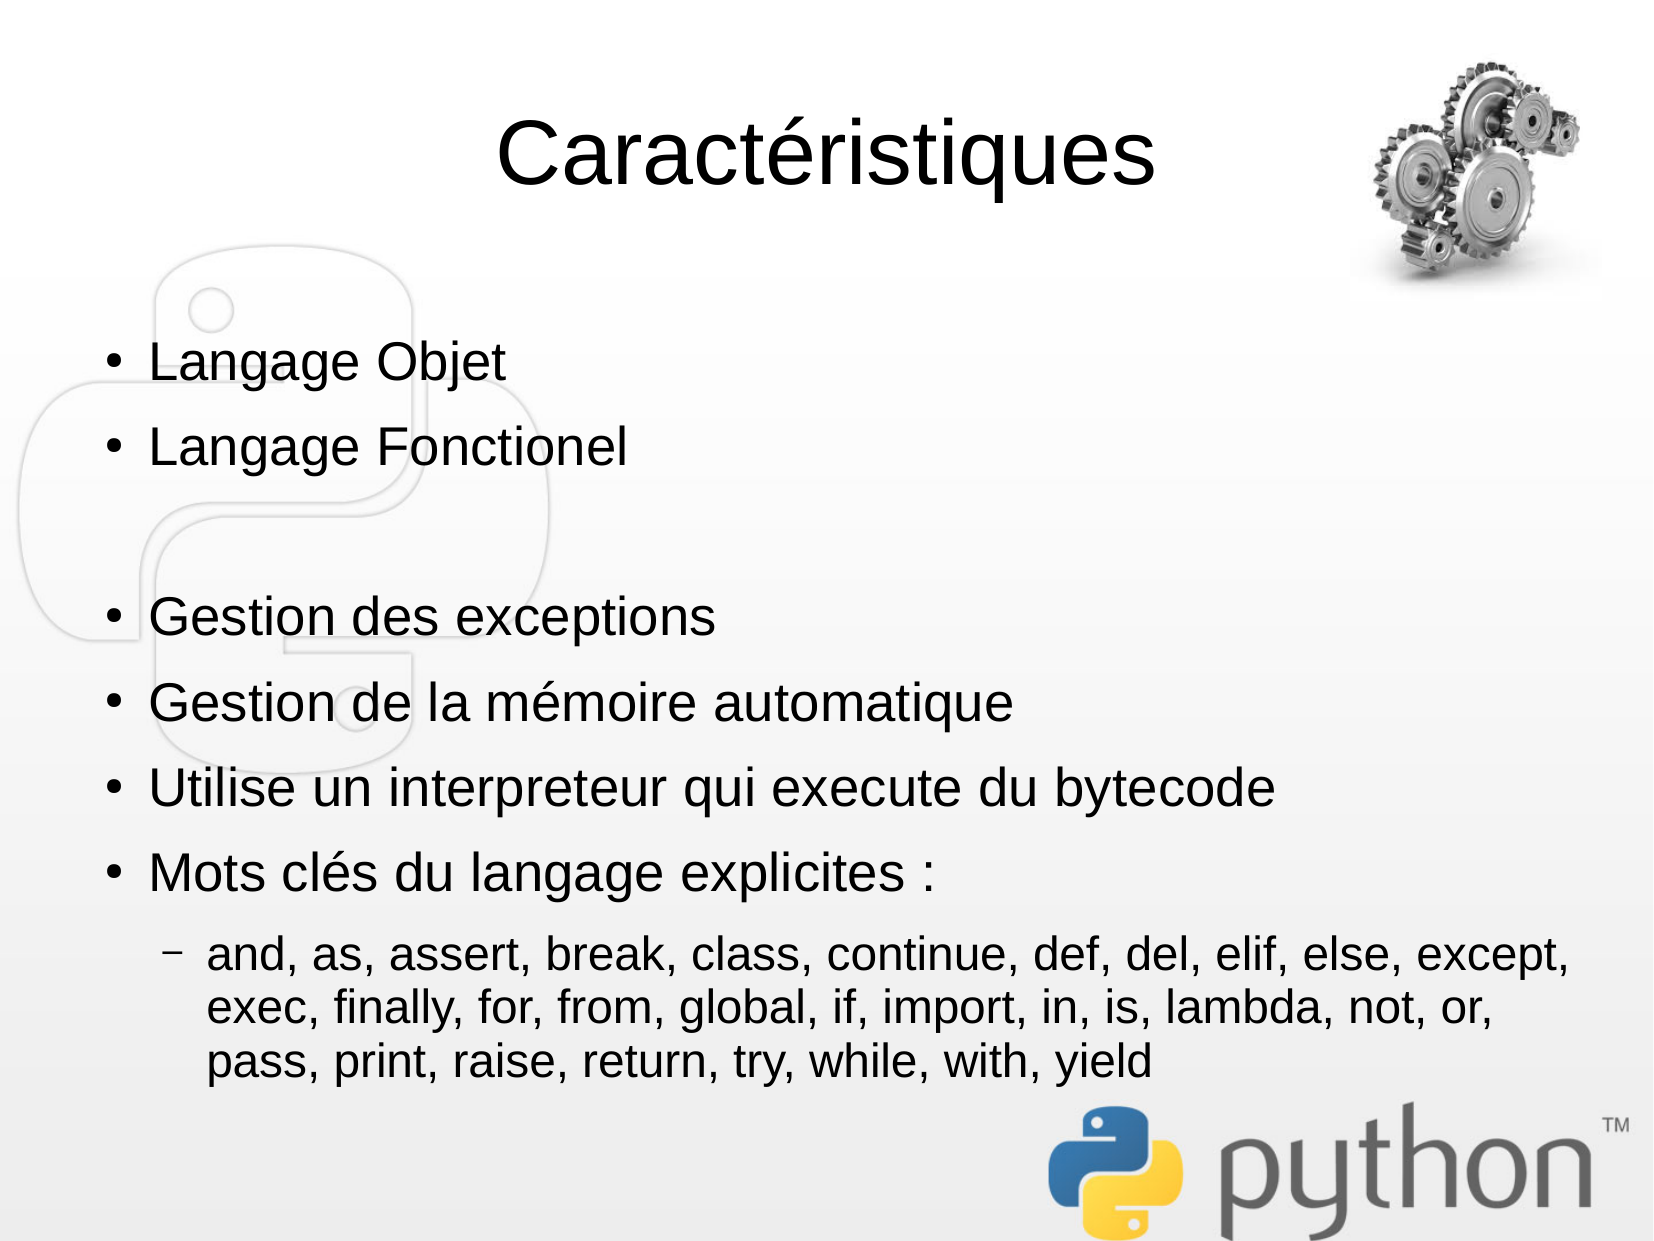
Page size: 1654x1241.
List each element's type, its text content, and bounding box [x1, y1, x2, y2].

title Caractéristiques [82, 49, 1571, 257]
picture [0, 44, 1654, 1241]
list Langage Objet Langage Fonctionel Gestion des exceptions Gestion de la mémoire automatique Utilise un interpreteur qui execute du bytecode Mots clés du langage explicites : and, as, assert, break, class, continue, def, del, elif, else, except, exec, finally, for, from, global, if, import, in, is, lambda, not, or, pass, print, raise, return, try, while, with, yield [90, 330, 1579, 1096]
